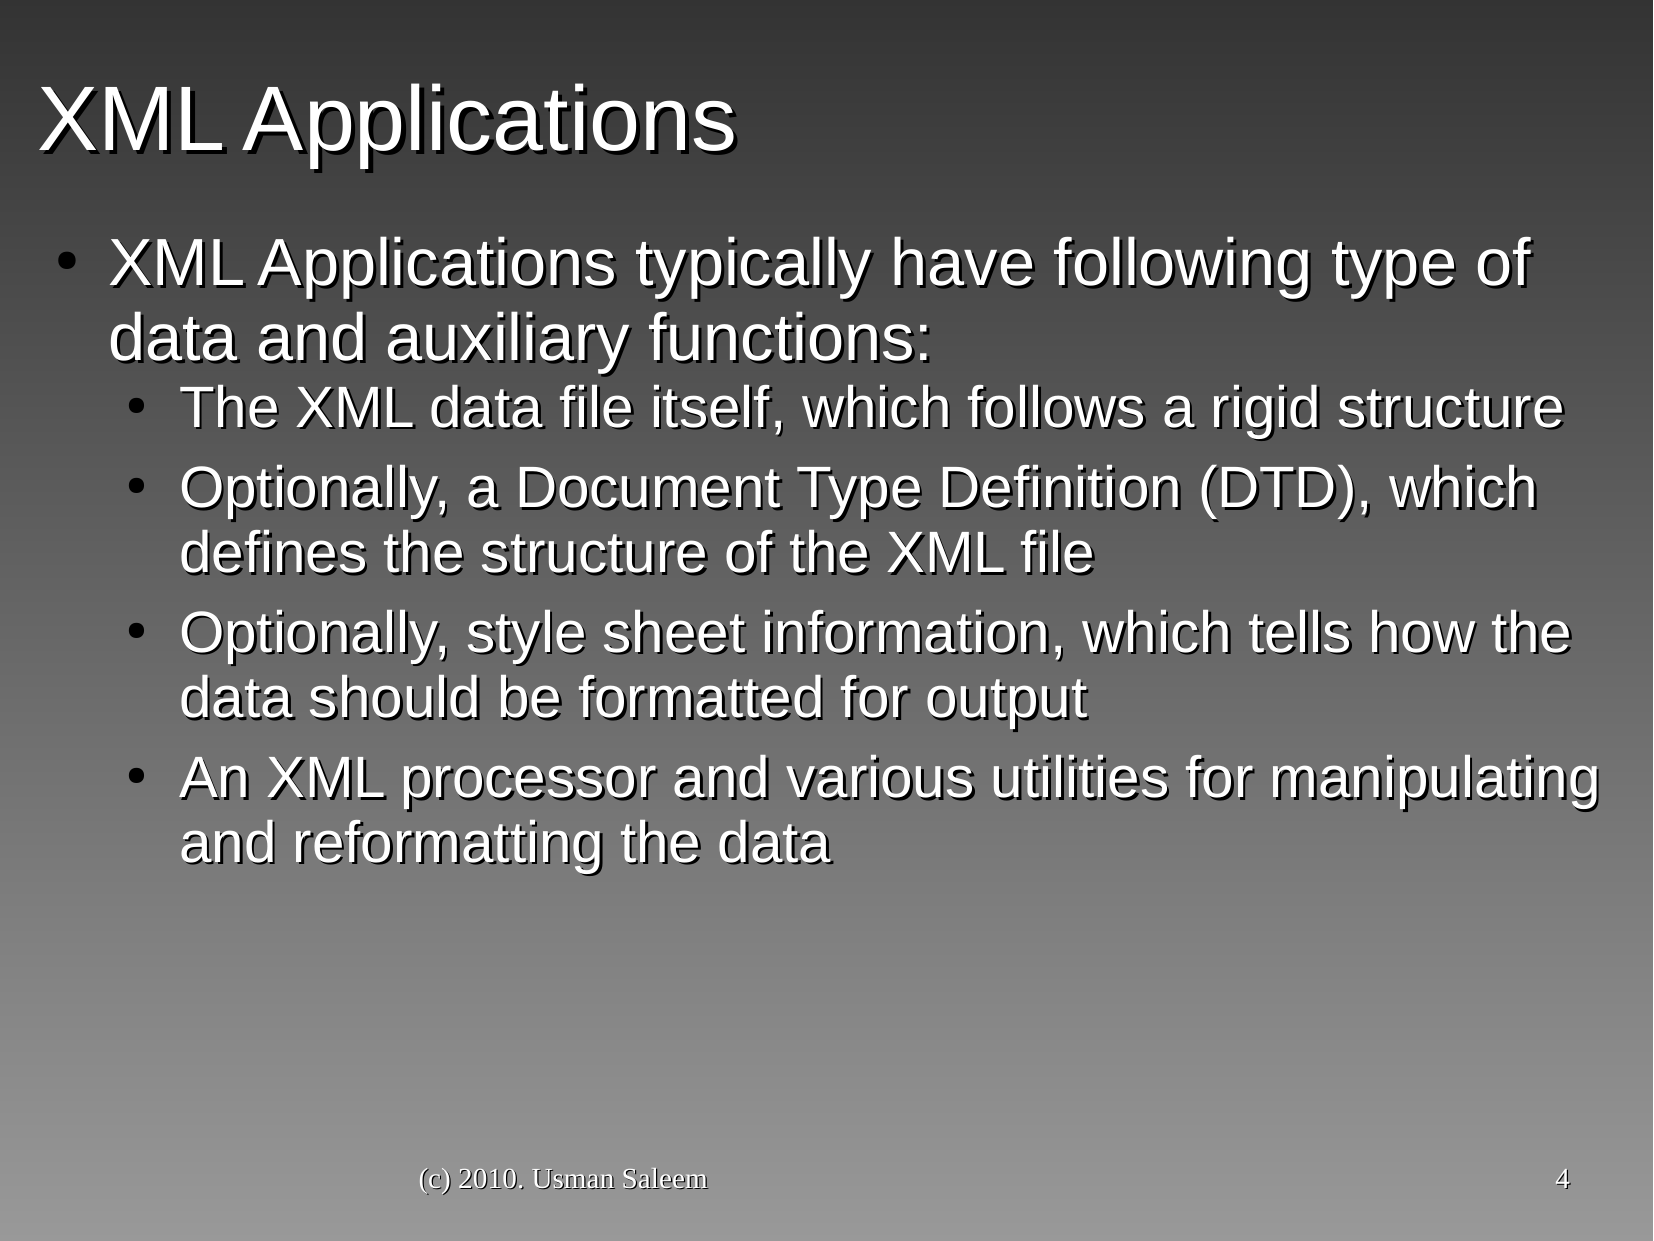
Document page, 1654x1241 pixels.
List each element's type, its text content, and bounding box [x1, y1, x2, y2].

title XML Applications [37, 56, 1613, 181]
list XML Applications typically have following type of data and auxiliary functions: The XML data file itself, which follows a rigid structure Optionally, a Document Type Definition (DTD), which defines the structure of the XML file Optionally, style sheet information, which tells how the data should be formatted for output An XML processor and various utilities for manipulating and reformatting the data [37, 225, 1613, 1126]
